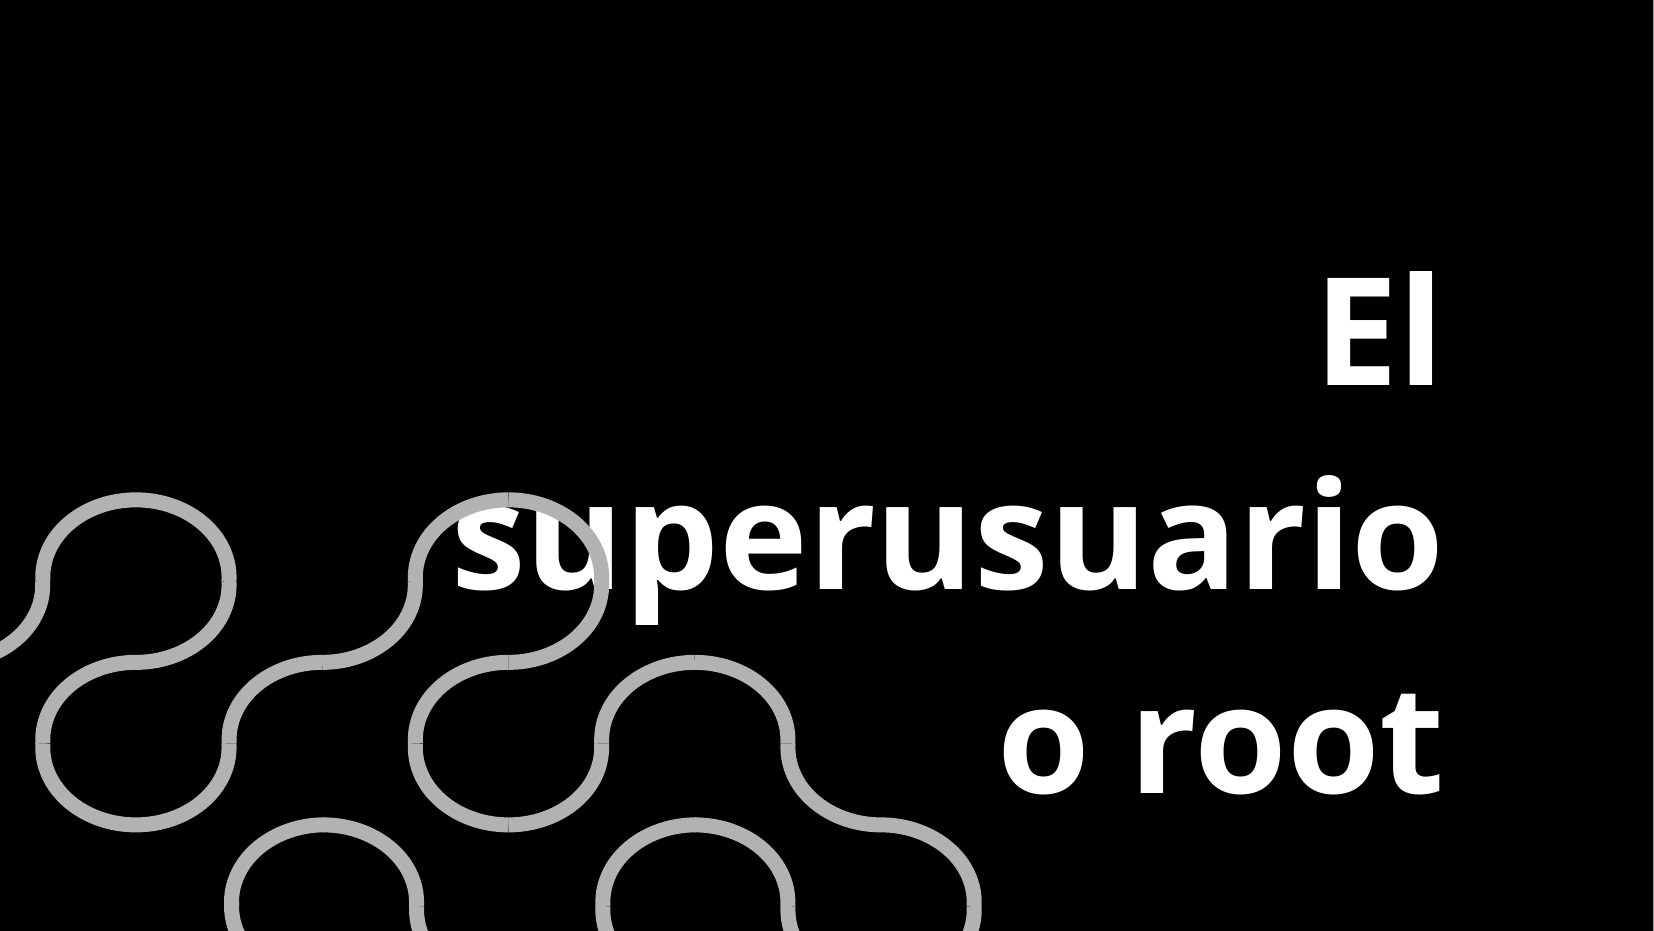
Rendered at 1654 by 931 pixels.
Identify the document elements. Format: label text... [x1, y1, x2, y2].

text_box El superusuario o root [271, 217, 1460, 533]
text_box [0, 0, 1654, 931]
